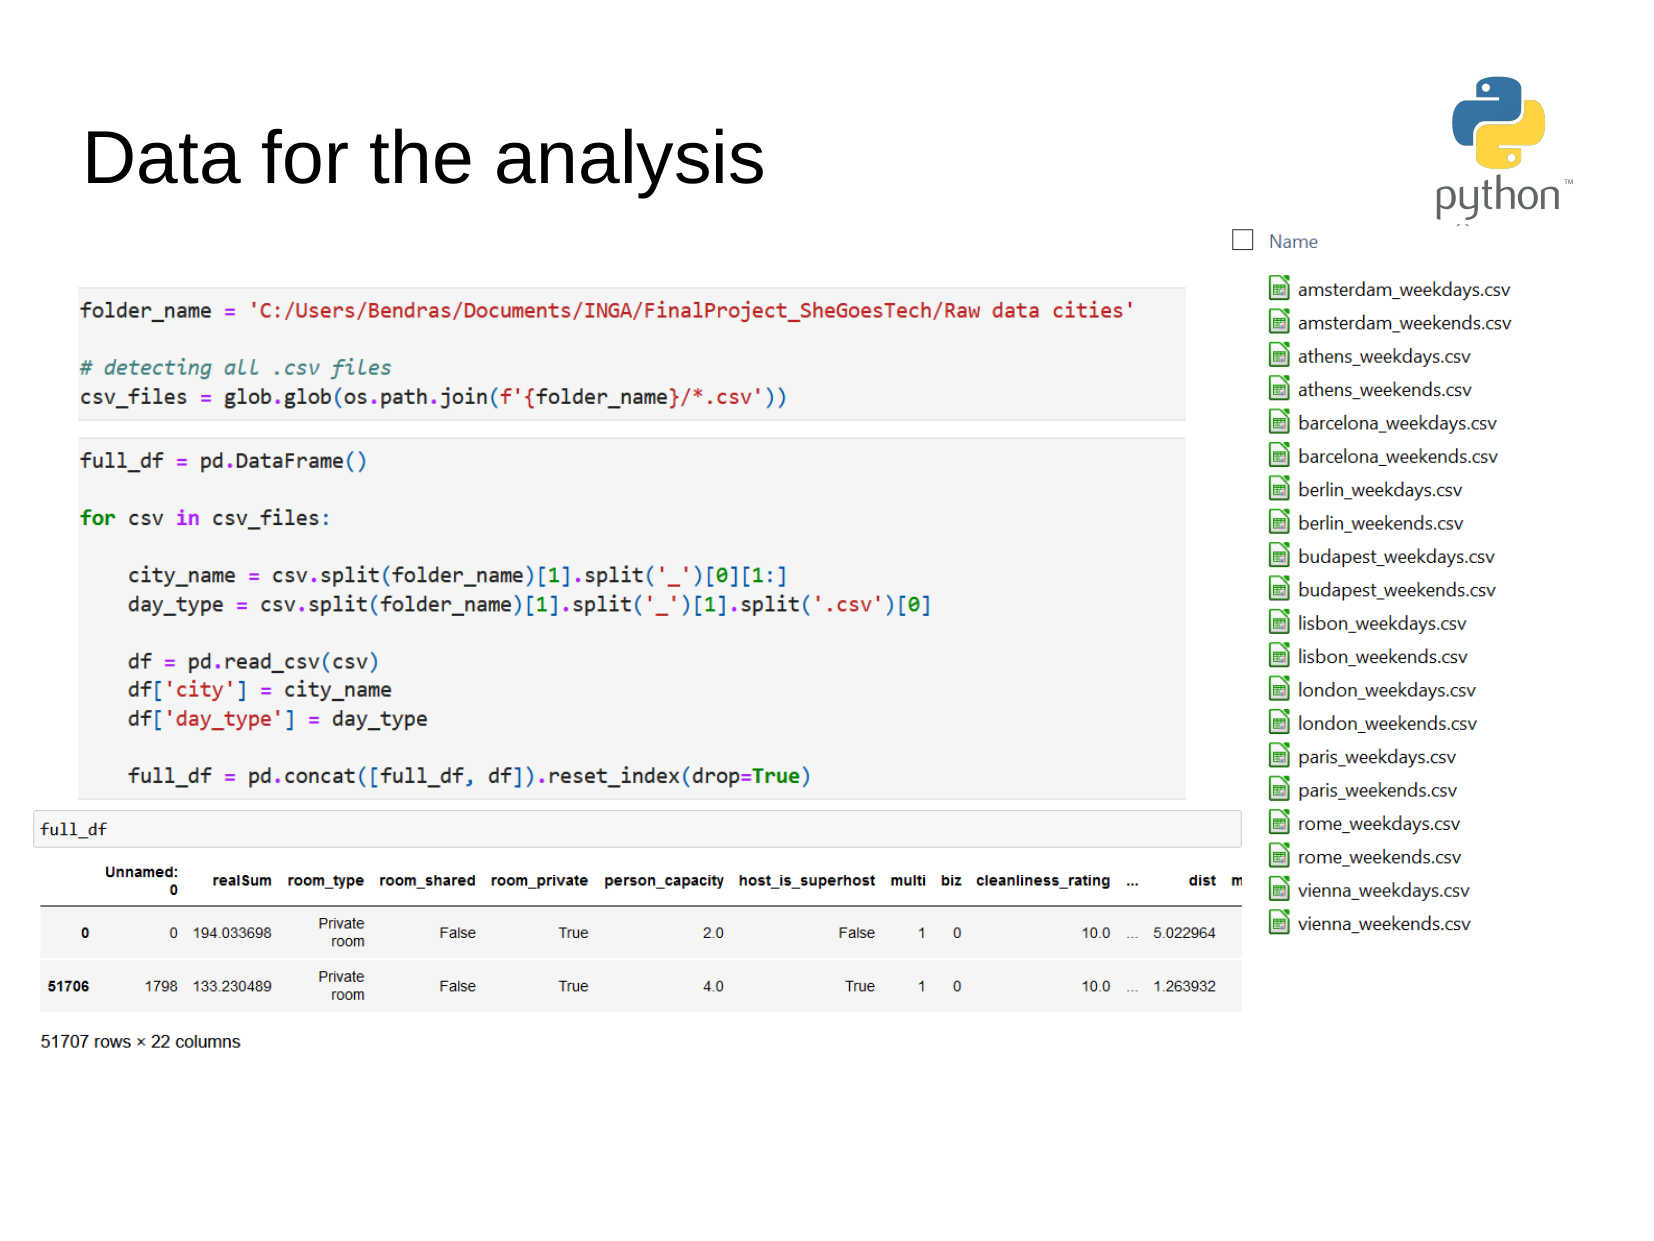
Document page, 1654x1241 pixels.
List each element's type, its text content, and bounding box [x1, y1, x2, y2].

picture [30, 224, 1525, 1053]
title Data for the analysis [82, 94, 1264, 213]
picture [1369, 76, 1629, 223]
picture [78, 284, 1186, 801]
